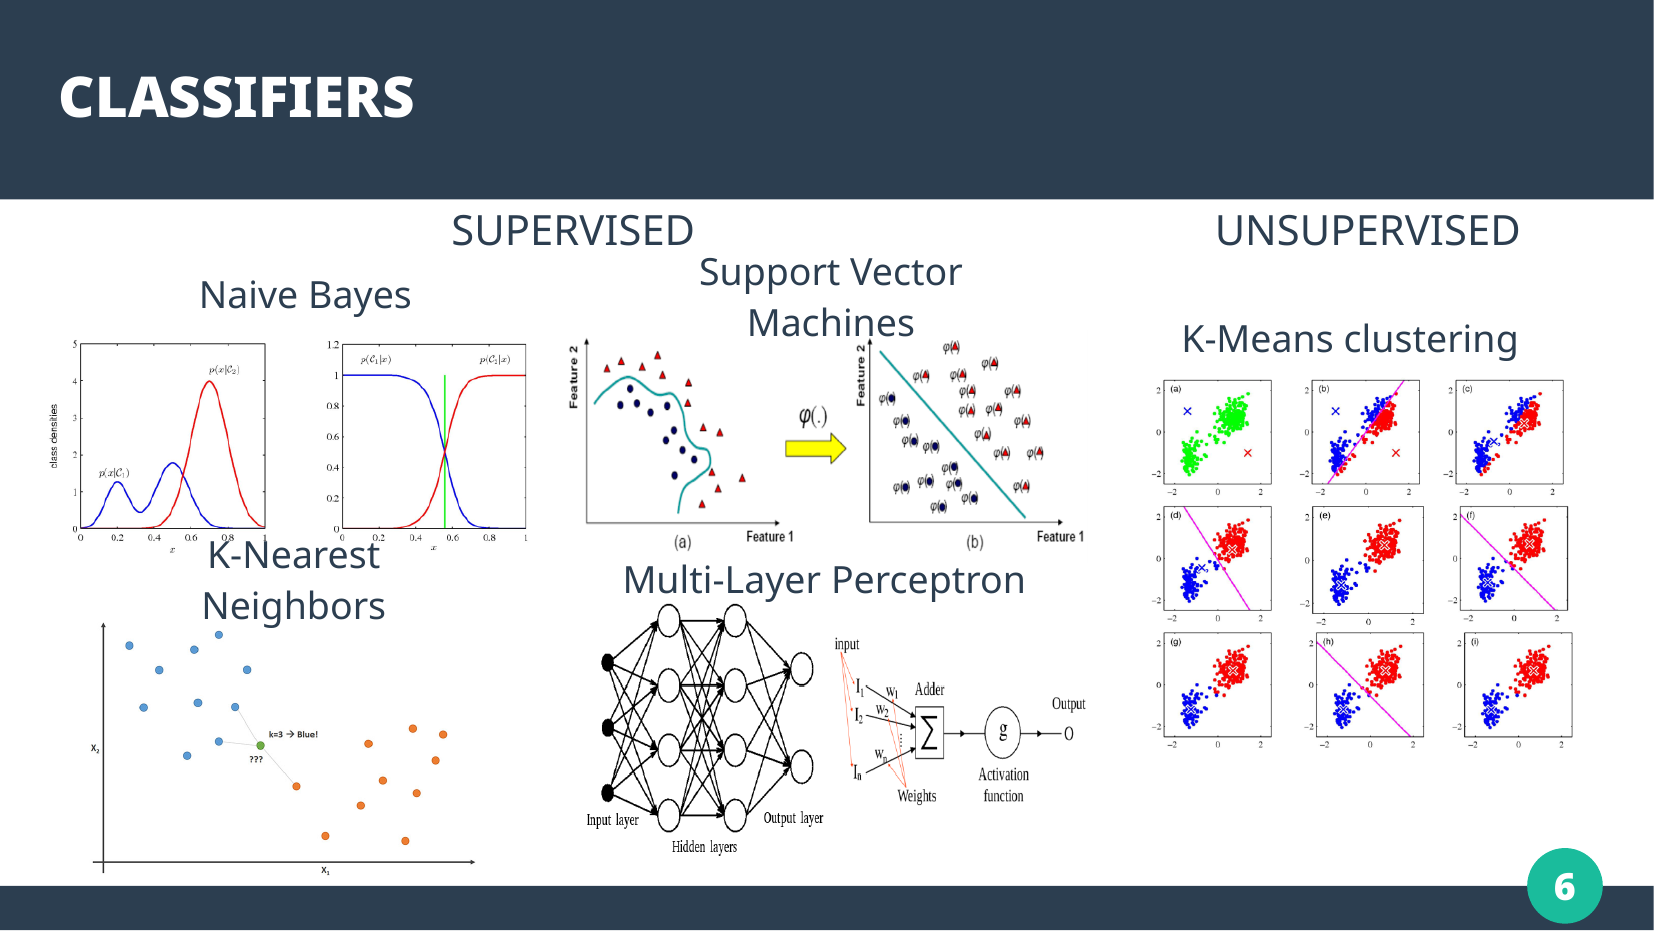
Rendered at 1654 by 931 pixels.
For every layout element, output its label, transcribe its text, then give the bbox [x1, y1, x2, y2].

text_box Support Vector Machines [606, 218, 1057, 376]
title CLASSIFIERS [59, 37, 1595, 155]
picture [81, 618, 488, 880]
text_box UNSUPERVISED [1200, 195, 1576, 263]
text_box K-Means clustering [1087, 306, 1613, 369]
text_box Multi-Layer Perceptron [599, 500, 1050, 657]
picture [562, 330, 1088, 563]
text_box SUPERVISED [436, 195, 812, 263]
picture [1146, 374, 1576, 757]
picture [585, 599, 1088, 863]
text_box Naive Bayes [174, 249, 437, 338]
text_box K-Nearest Neighbors [106, 525, 482, 635]
picture [37, 330, 535, 556]
